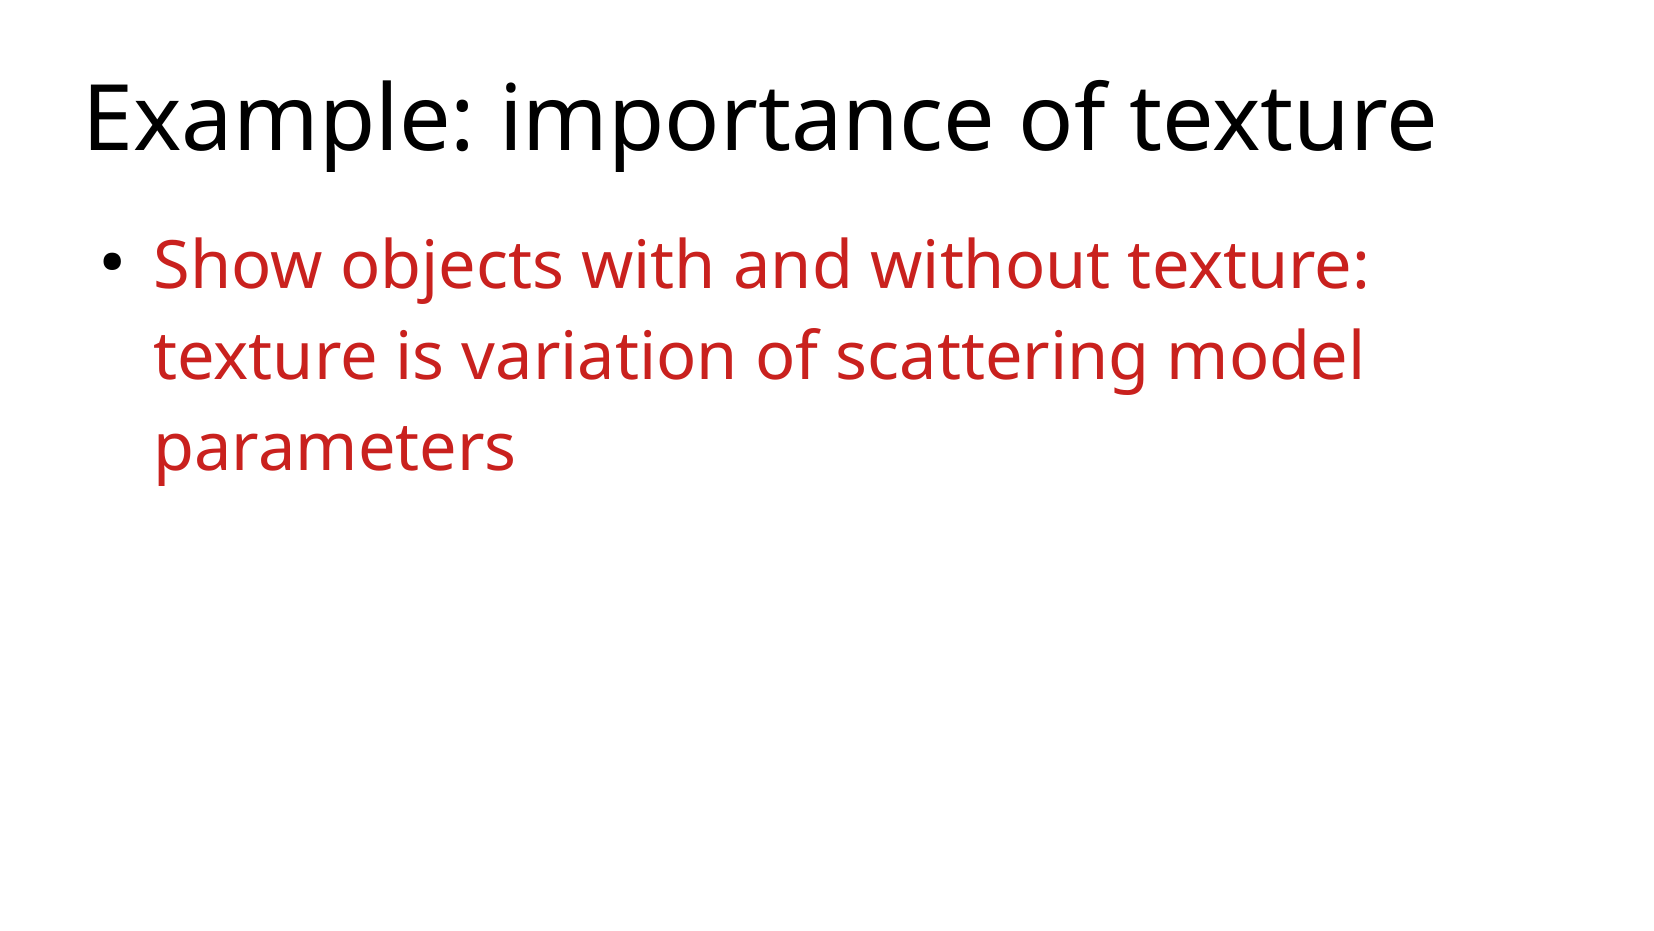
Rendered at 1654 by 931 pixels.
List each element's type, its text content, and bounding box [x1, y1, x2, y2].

list Show objects with and without texture: texture is variation of scattering model parameters [82, 217, 1571, 758]
title Example: importance of texture [82, 37, 1571, 193]
